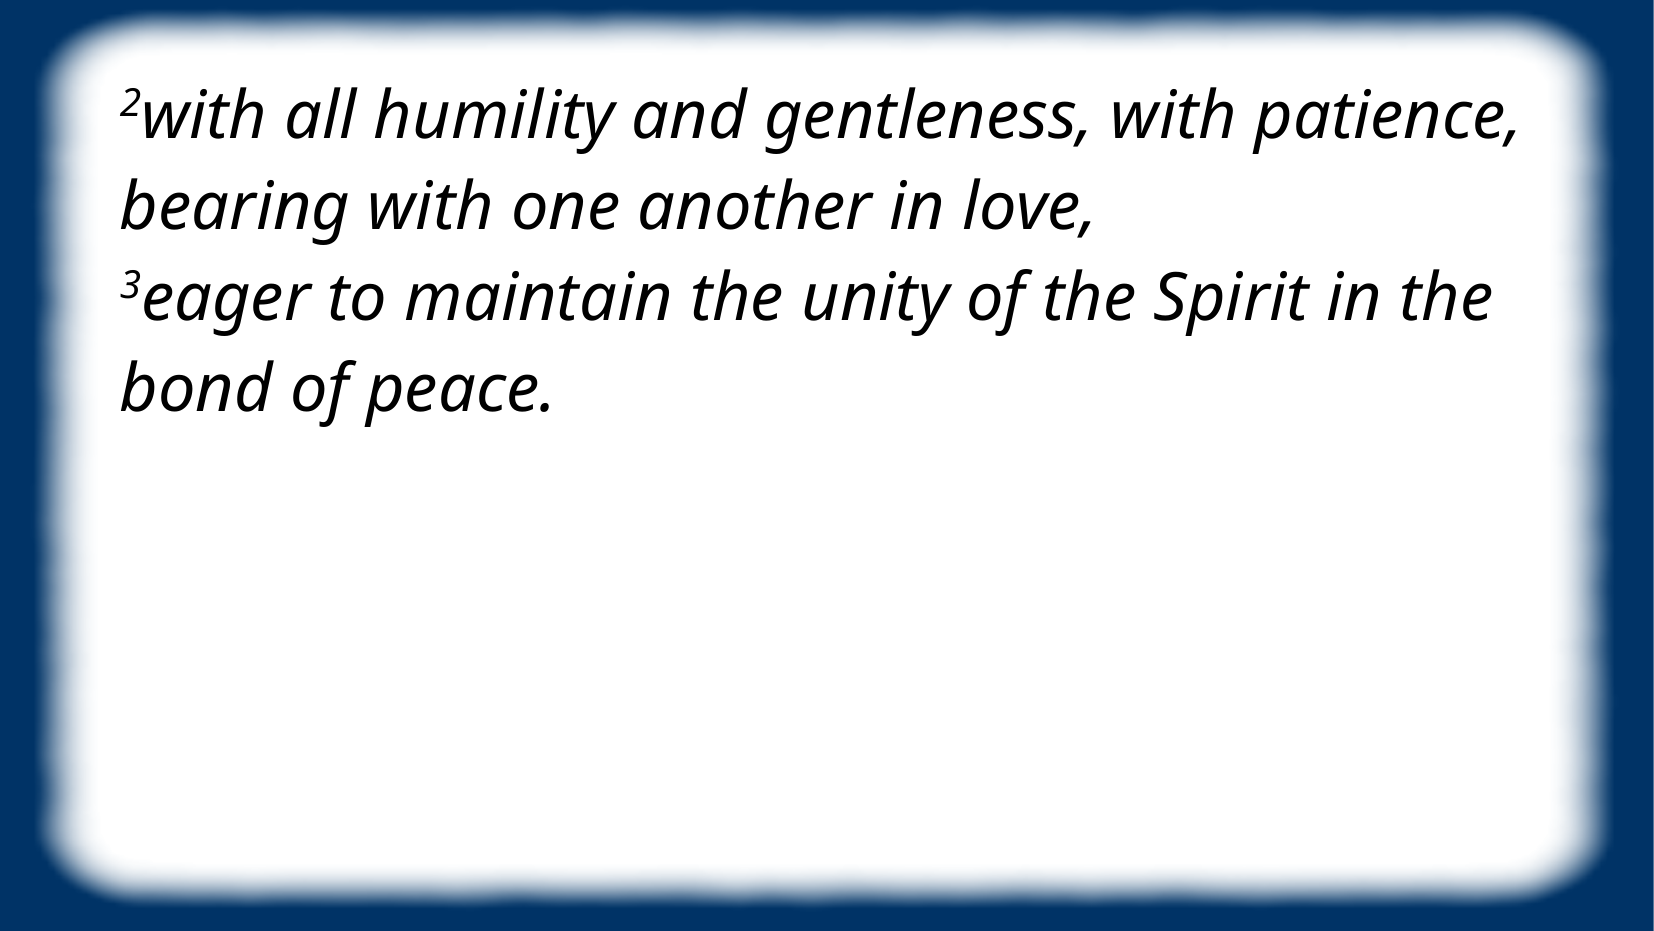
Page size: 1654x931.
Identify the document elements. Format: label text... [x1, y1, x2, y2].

text_box 2with all humility and gentleness, with patience, bearing with one another in love, 3eager to maintain the unity of the Spirit in the bond of peace. [105, 60, 1546, 430]
picture [0, 0, 1654, 931]
